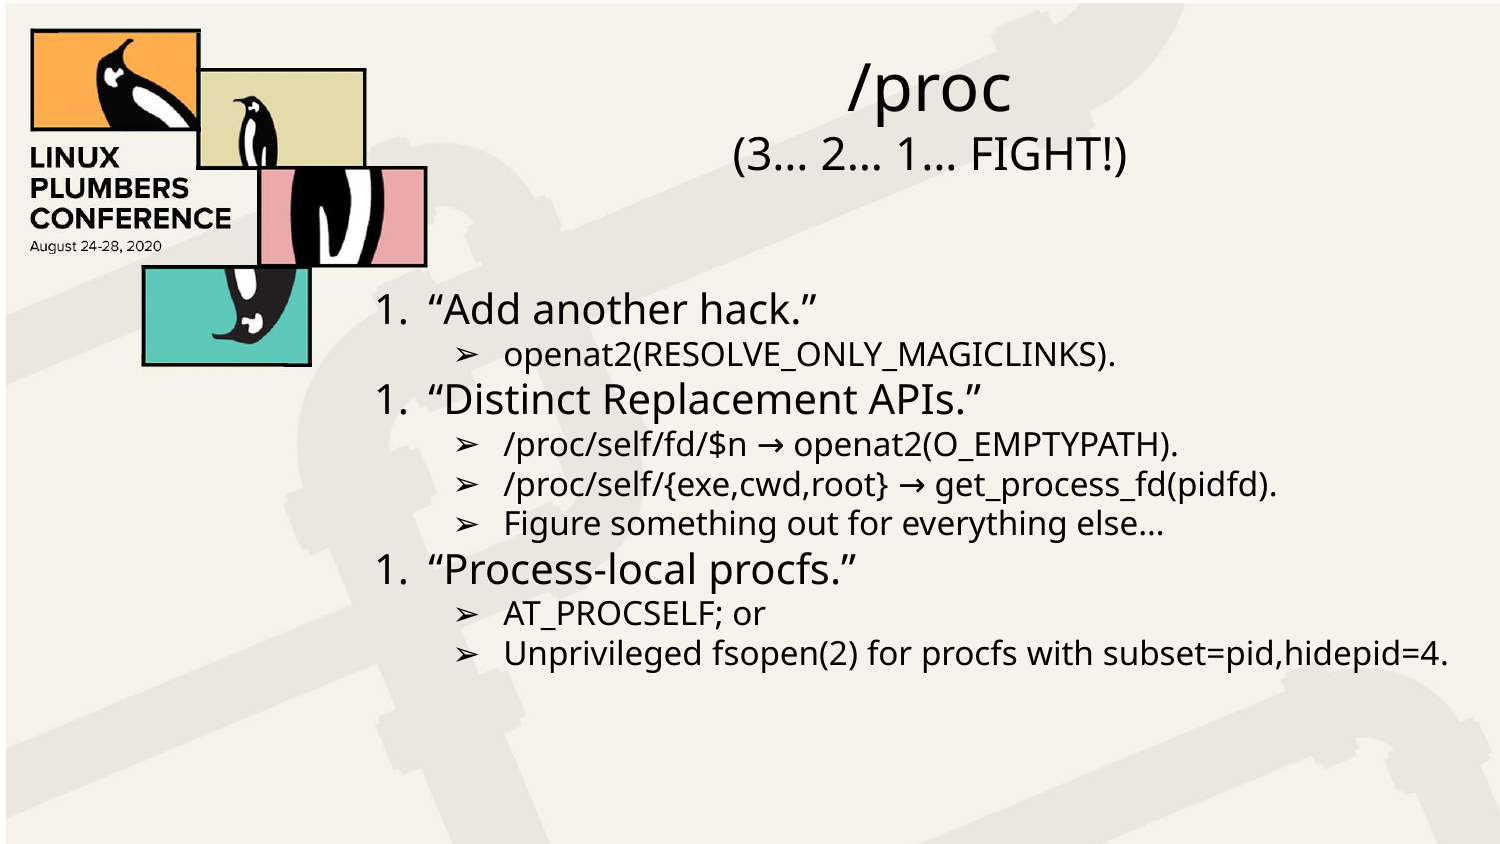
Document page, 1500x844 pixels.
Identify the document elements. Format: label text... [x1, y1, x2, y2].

picture [5, 3, 1500, 844]
title /proc (3… 2… 1… FIGHT!) [435, 33, 1425, 191]
list “Add another hack.” openat2(RESOLVE_ONLY_MAGICLINKS). “Distinct Replacement APIs.” /proc/self/fd/$n → openat2(O_EMPTYPATH). /proc/self/{exe,cwd,root} → get_process_fd(pidfd). Figure something out for everything else… “Process-local procfs.” AT_PROCSELF; or Unprivileged fsopen(2) for procfs with subset=pid,hidepid=4. [353, 282, 1452, 735]
